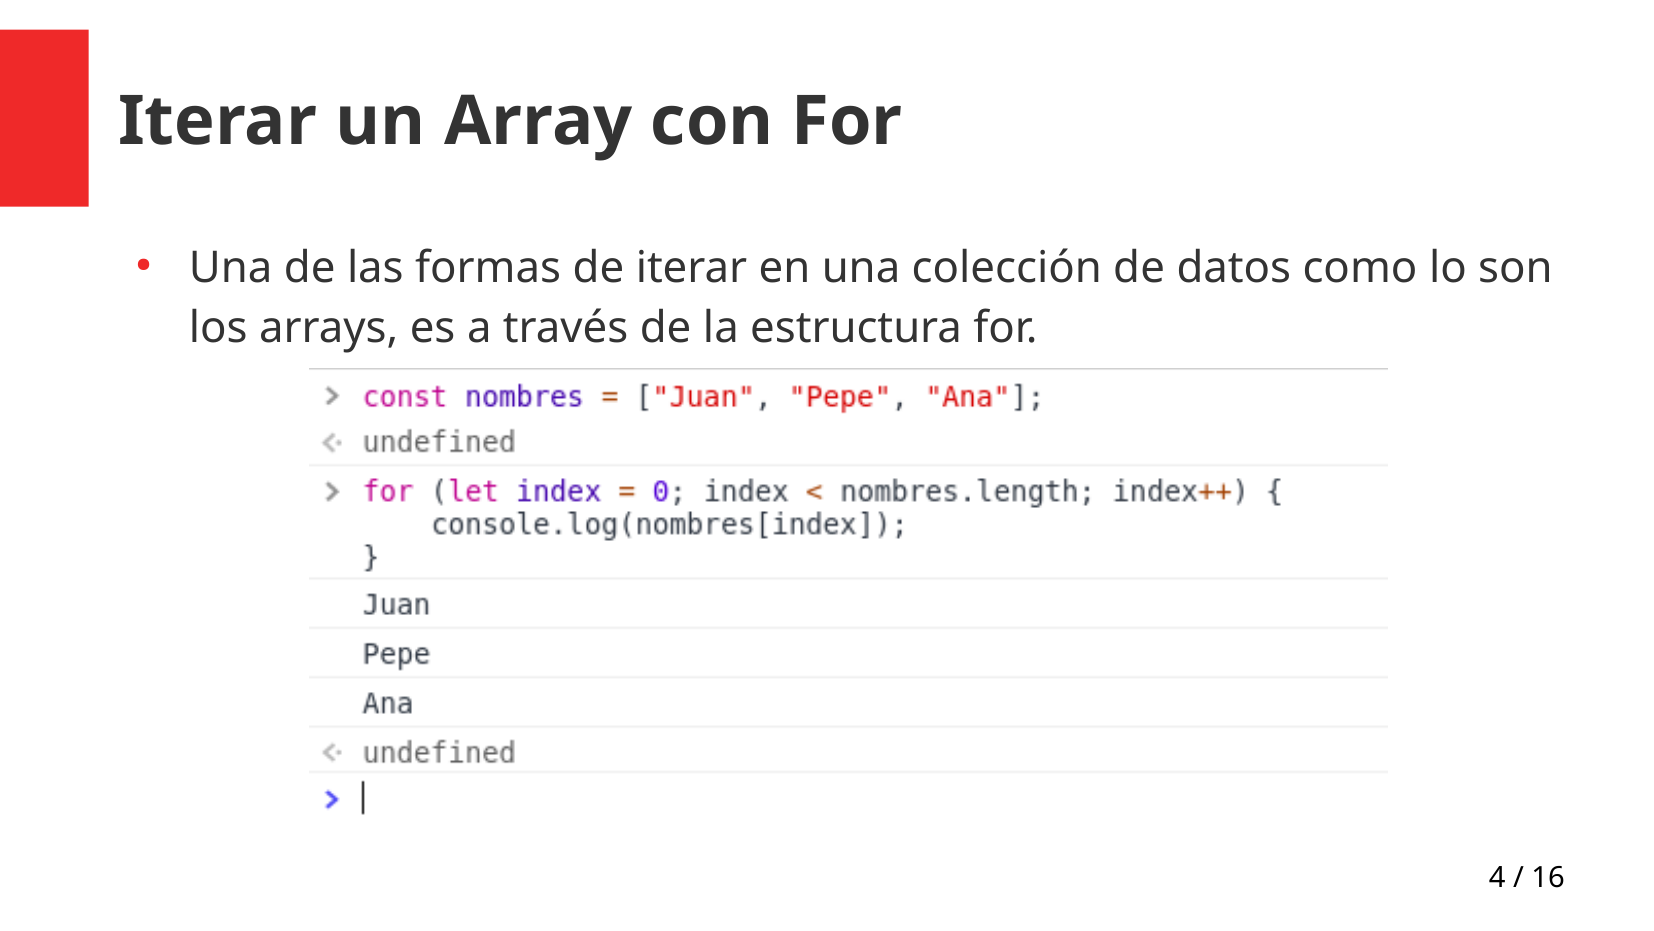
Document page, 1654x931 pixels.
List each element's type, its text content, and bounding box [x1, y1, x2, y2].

picture [309, 368, 1388, 827]
title Iterar un Array con For [118, 29, 1595, 207]
list Una de las formas de iterar en una colección de datos como lo son los arrays, es a través de la estructura for. [118, 236, 1595, 798]
